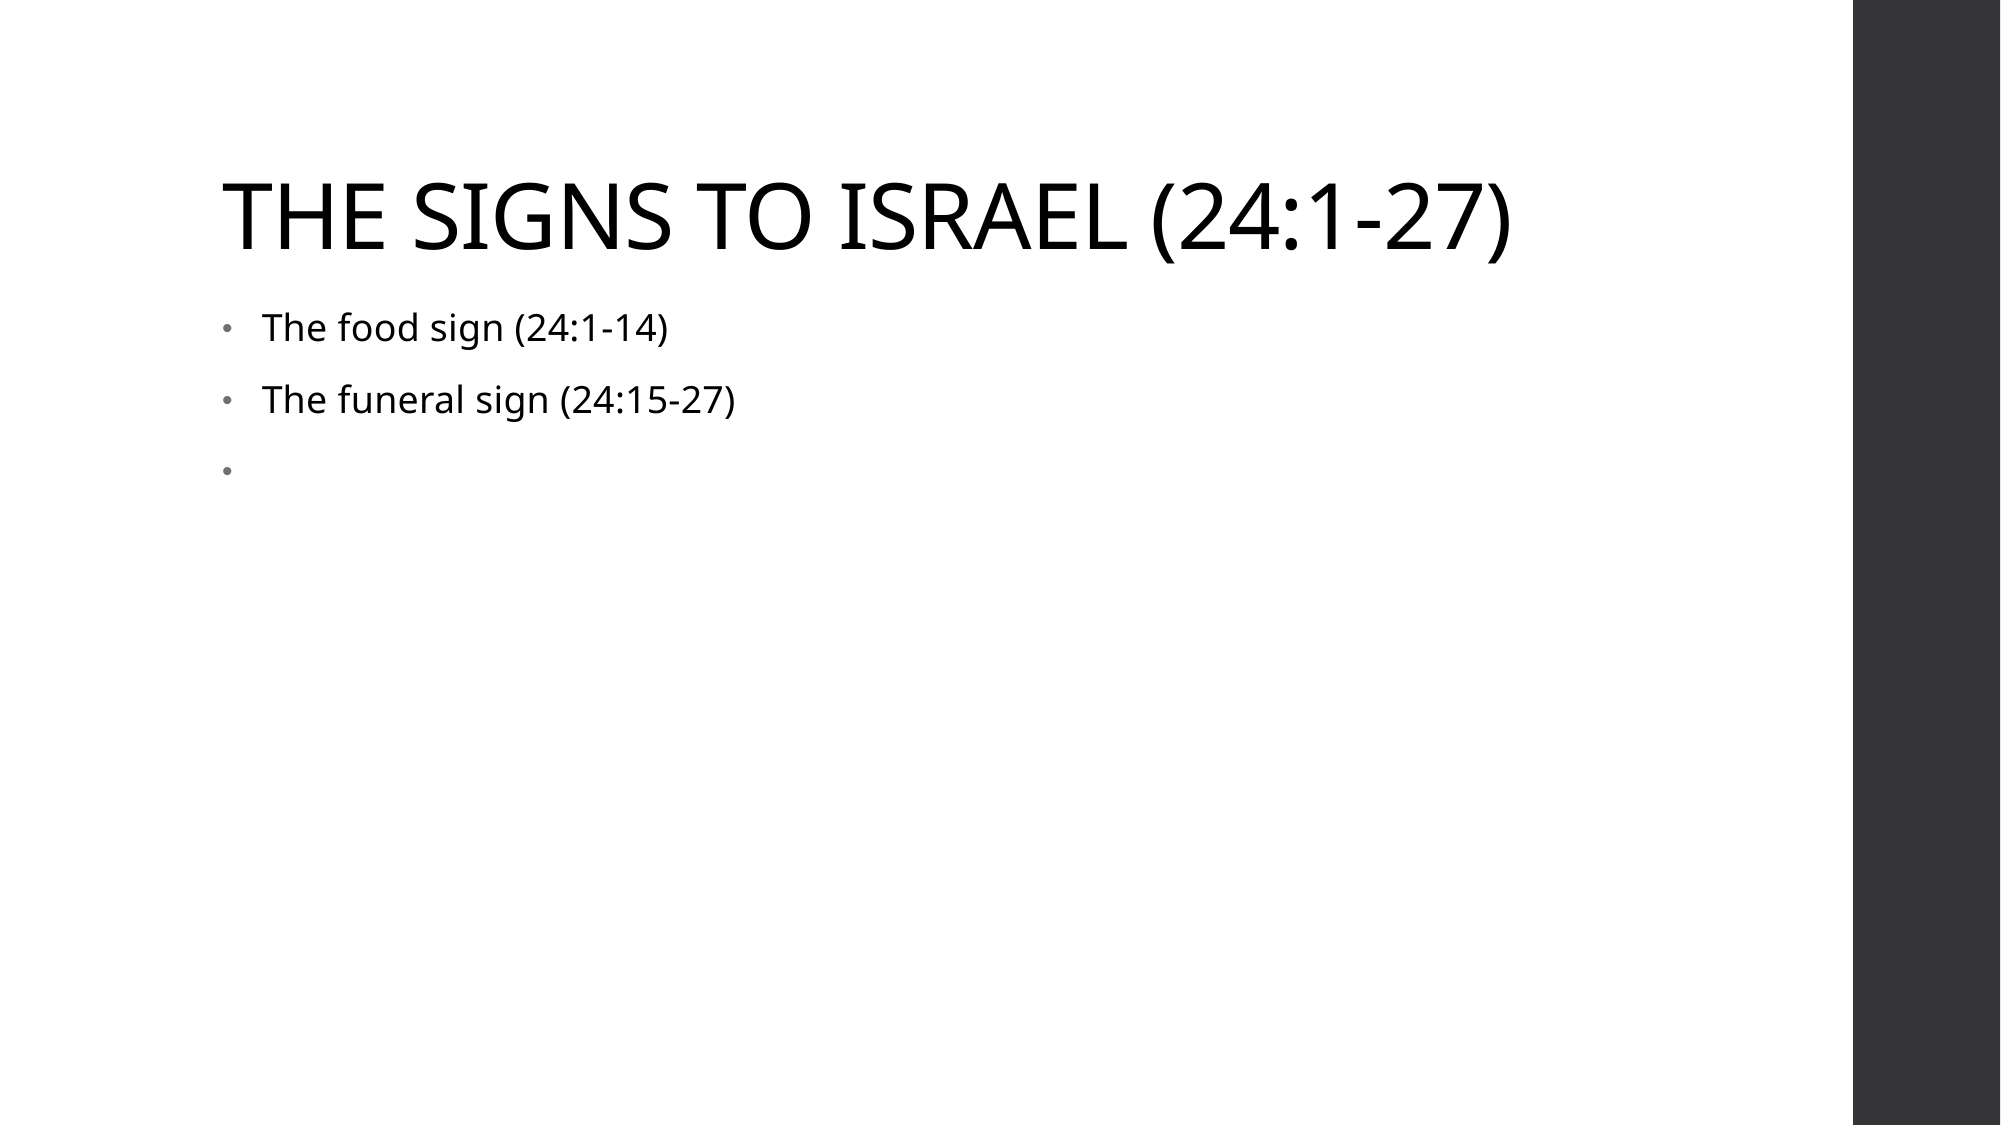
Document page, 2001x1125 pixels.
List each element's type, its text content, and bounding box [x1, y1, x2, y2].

list The food sign (24:1-14) The funeral sign (24:15-27) [206, 299, 1617, 1014]
title THE SIGNS TO ISRAEL (24:1-27) [206, 60, 1797, 278]
